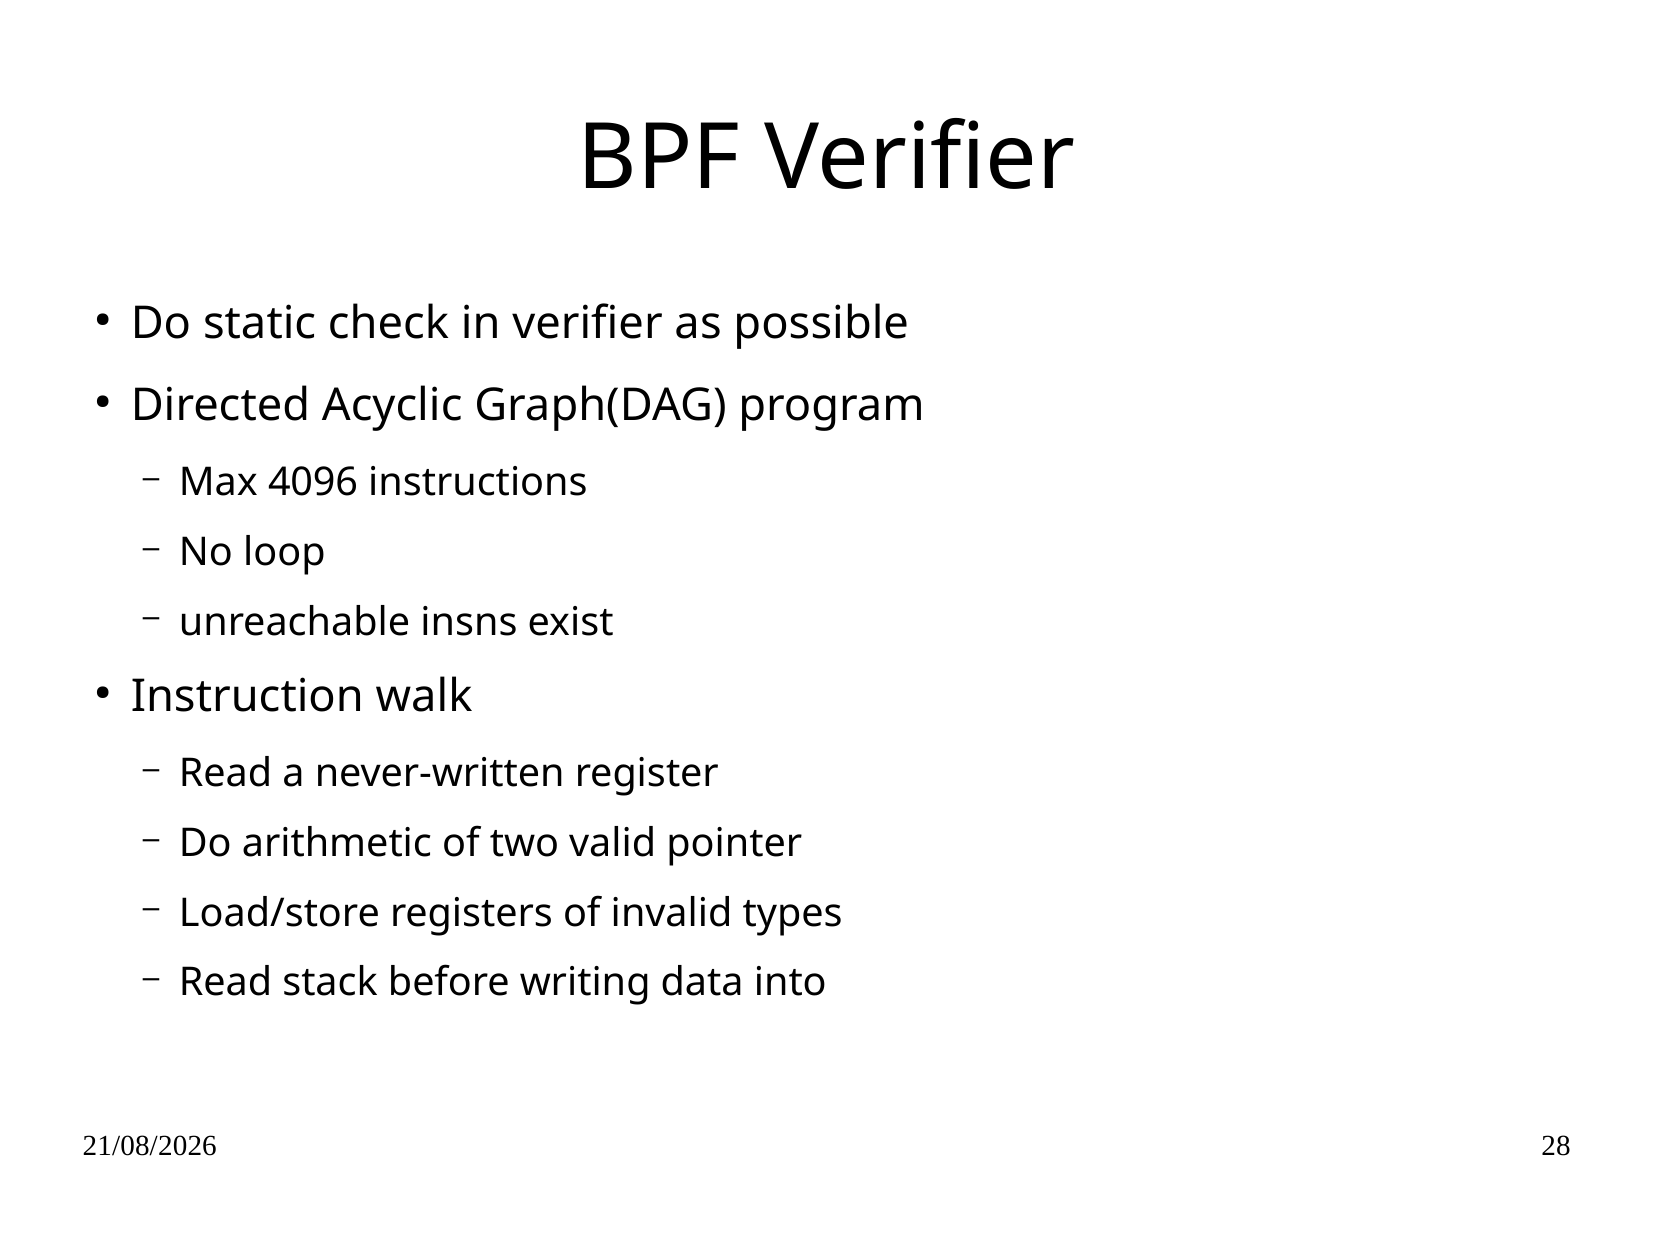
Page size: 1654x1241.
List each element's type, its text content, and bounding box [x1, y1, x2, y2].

title BPF Verifier [82, 49, 1571, 257]
list Do static check in verifier as possible Directed Acyclic Graph(DAG) program Max 4096 instructions No loop unreachable insns exist Instruction walk Read a never-written register Do arithmetic of two valid pointer Load/store registers of invalid types Read stack before writing data into [82, 290, 1571, 1010]
